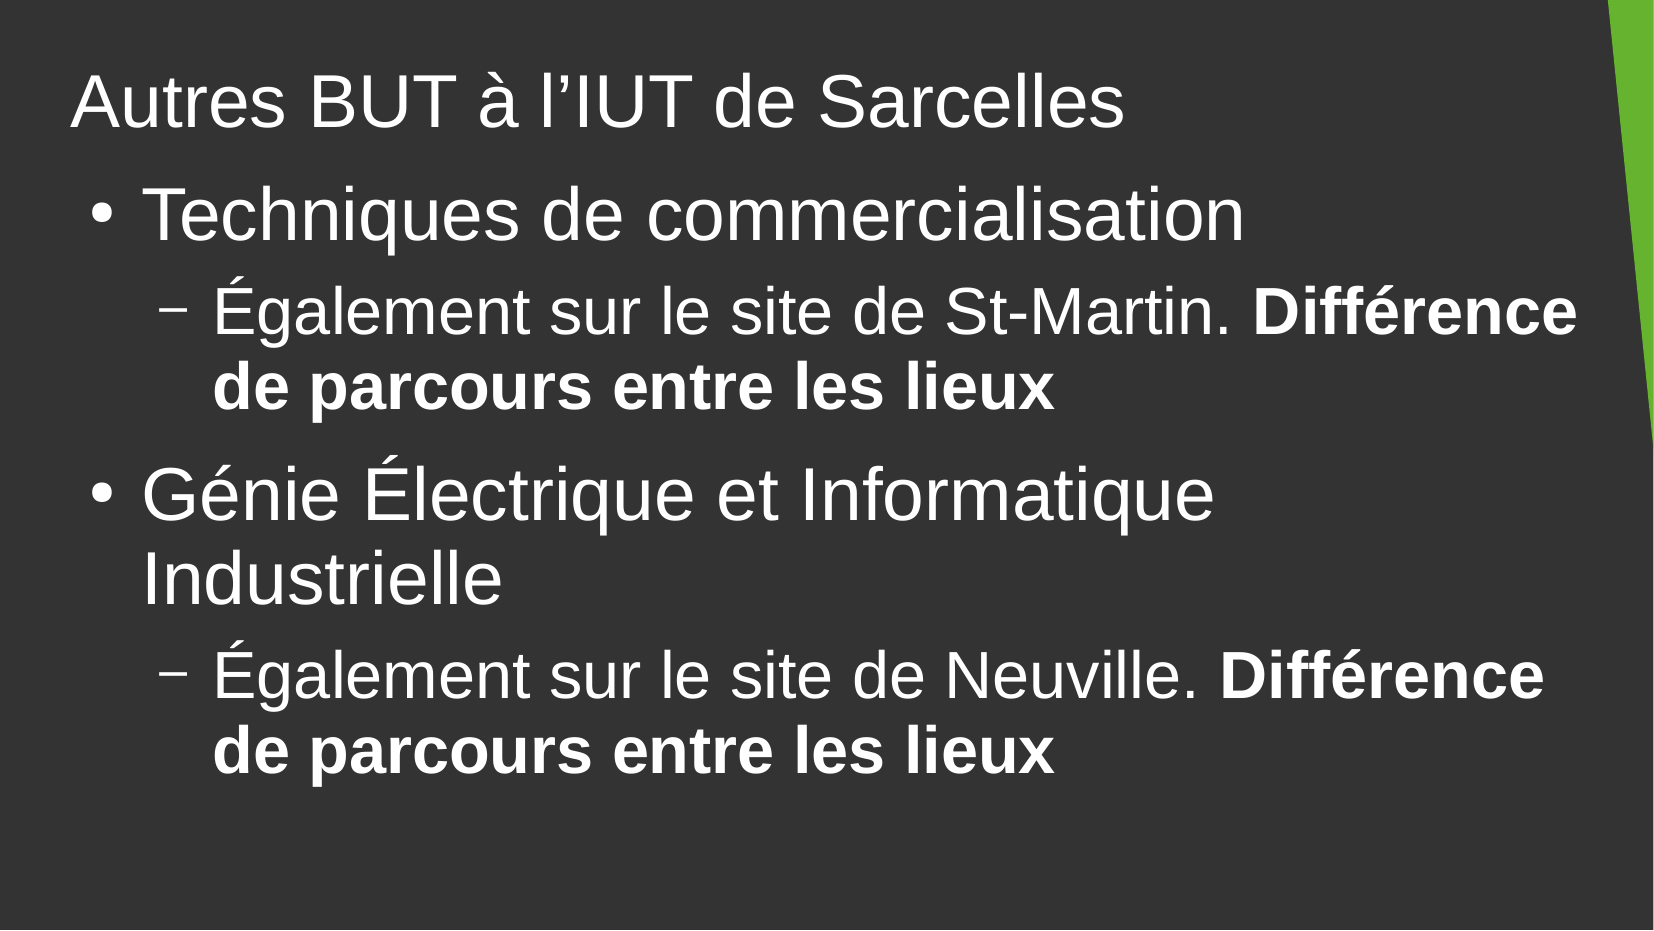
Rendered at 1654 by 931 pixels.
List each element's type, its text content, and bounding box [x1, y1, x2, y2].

text_box [1607, 0, 1654, 455]
list Autres BUT à l’IUT de Sarcelles Techniques de commercialisation Également sur le site de St-Martin. Différence de parcours entre les lieux Génie Électrique et Informatique Industrielle Également sur le site de Neuville. Différence de parcours entre les lieux [70, 59, 1595, 827]
